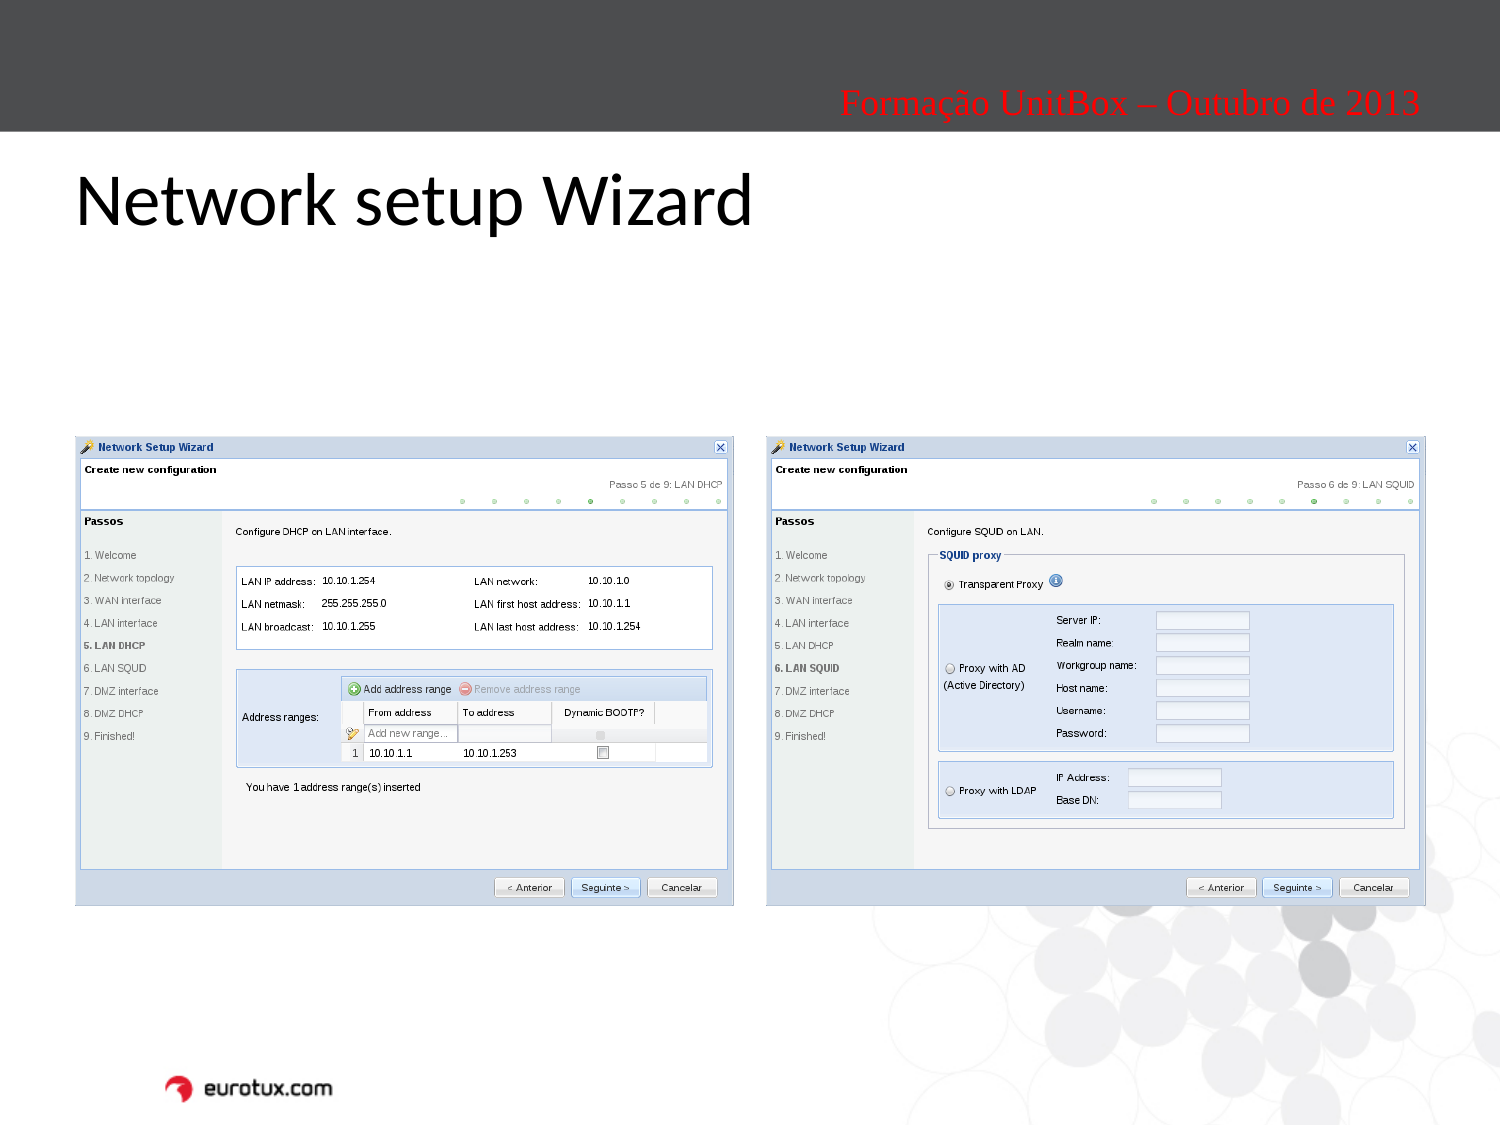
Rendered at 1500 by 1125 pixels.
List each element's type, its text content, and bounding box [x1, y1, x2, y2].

picture [0, 0, 1500, 1125]
title Network setup Wizard [75, 112, 1425, 301]
